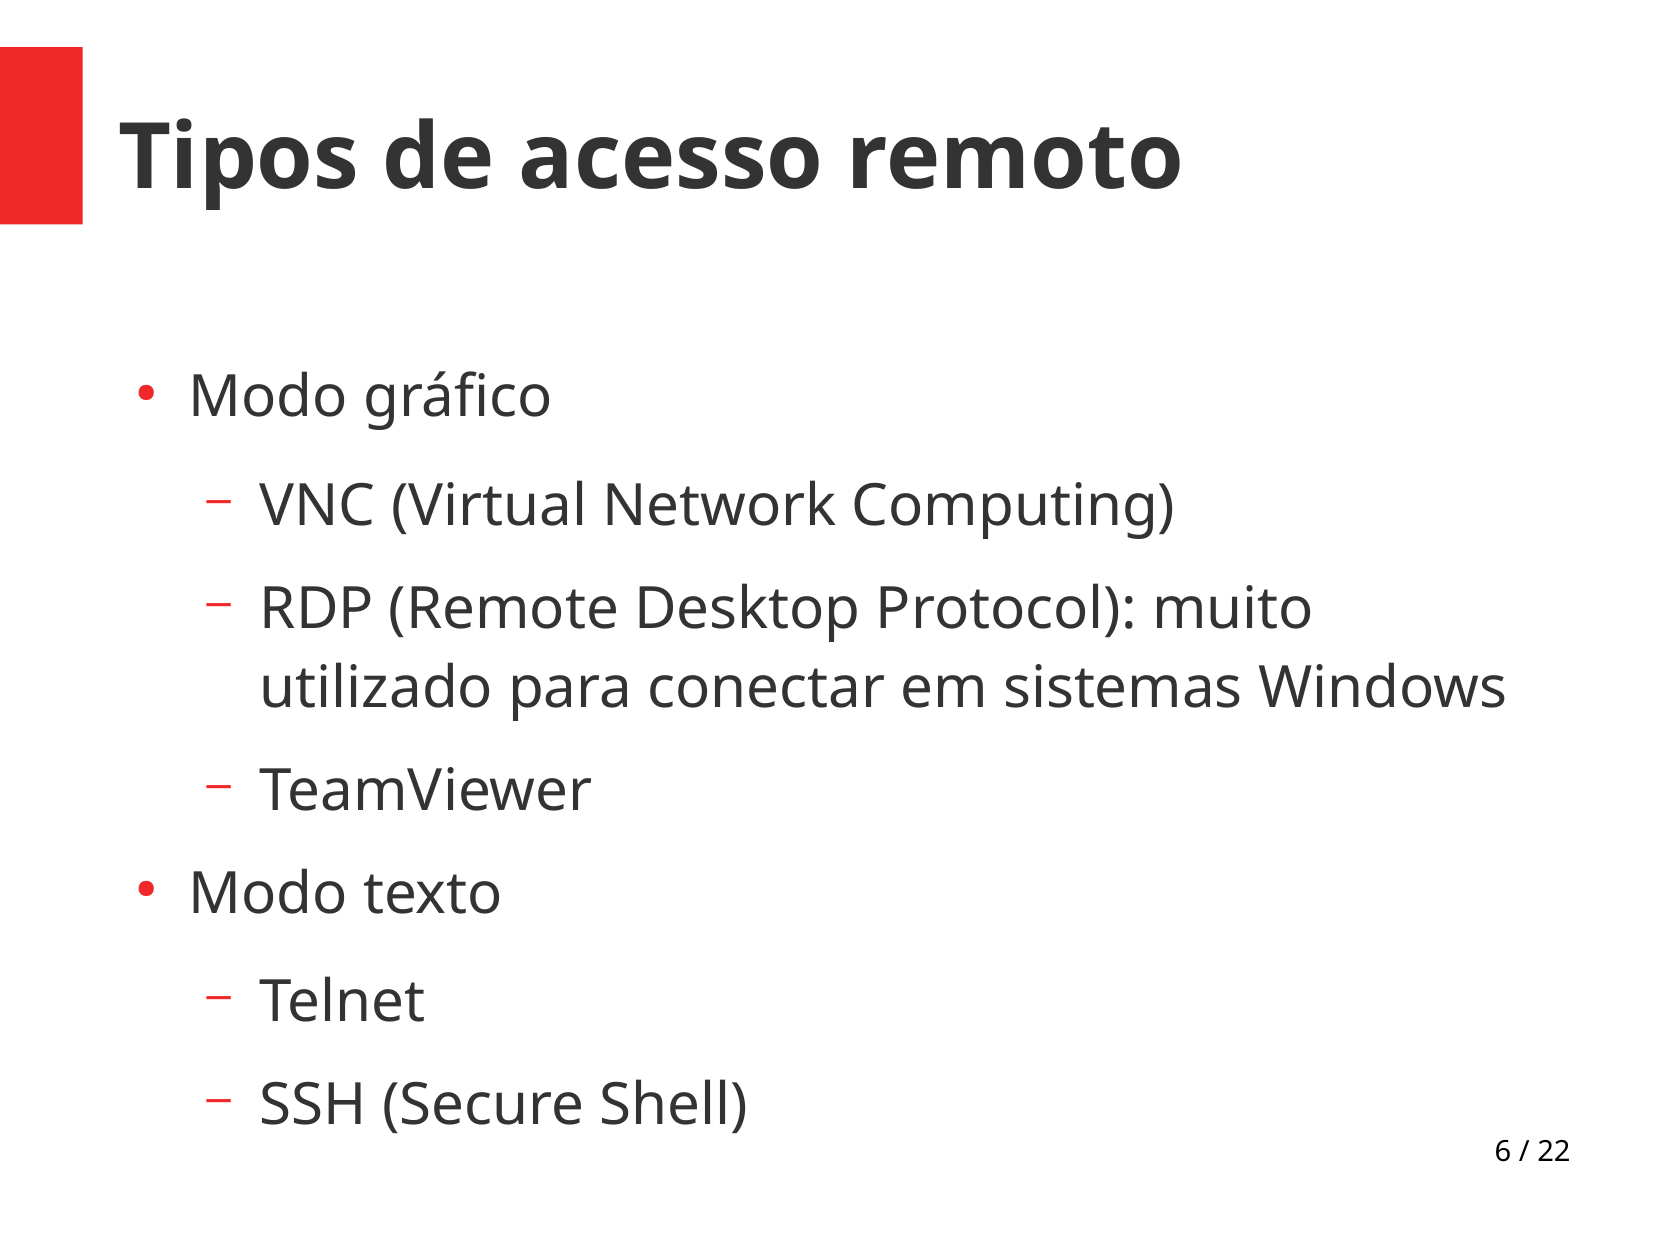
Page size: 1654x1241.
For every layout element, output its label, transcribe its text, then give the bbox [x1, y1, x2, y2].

title Tipos de acesso remoto [118, 49, 1571, 257]
list Modo gráfico VNC (Virtual Network Computing) RDP (Remote Desktop Protocol): muito utilizado para conectar em sistemas Windows TeamViewer Modo texto Telnet SSH (Secure Shell) [118, 354, 1536, 1074]
